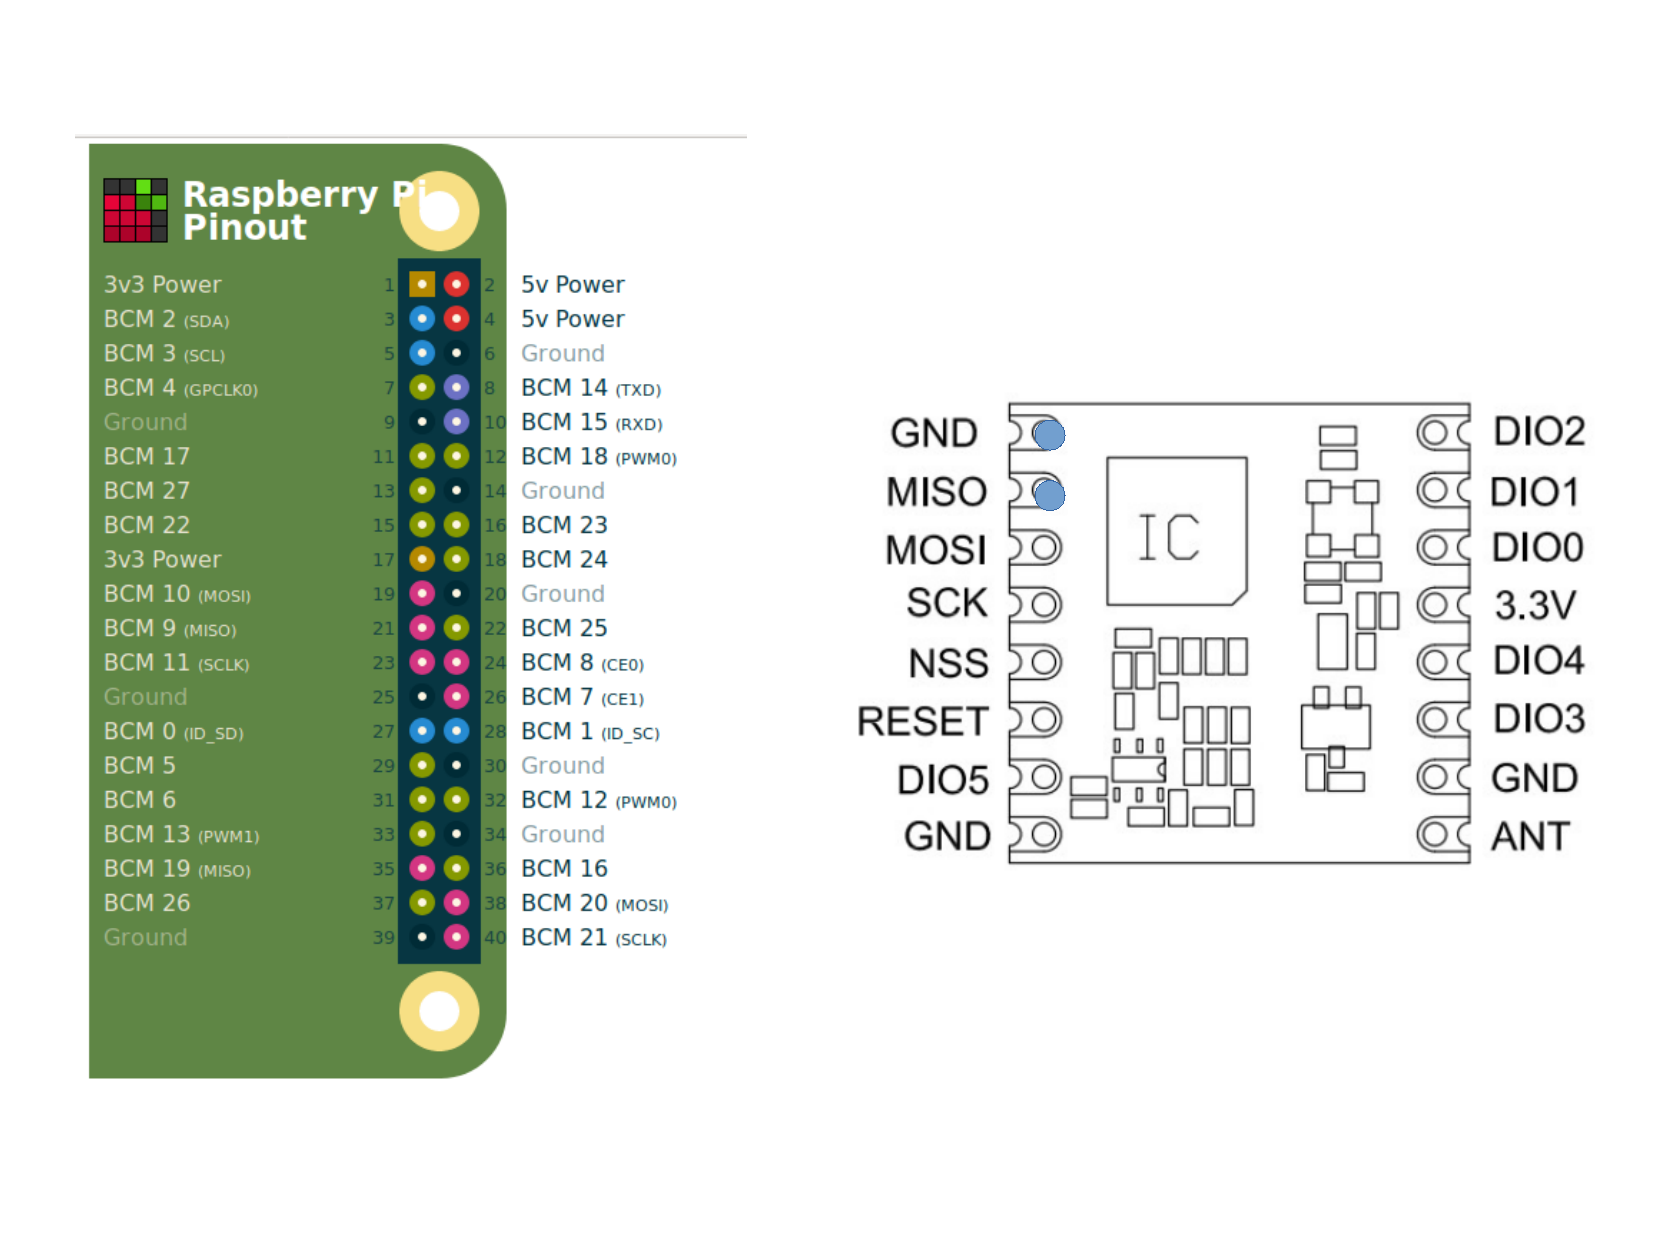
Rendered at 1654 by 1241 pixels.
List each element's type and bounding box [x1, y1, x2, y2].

picture [846, 380, 1606, 886]
picture [75, 134, 747, 1093]
text_box [1035, 480, 1066, 511]
text_box [1035, 420, 1066, 451]
